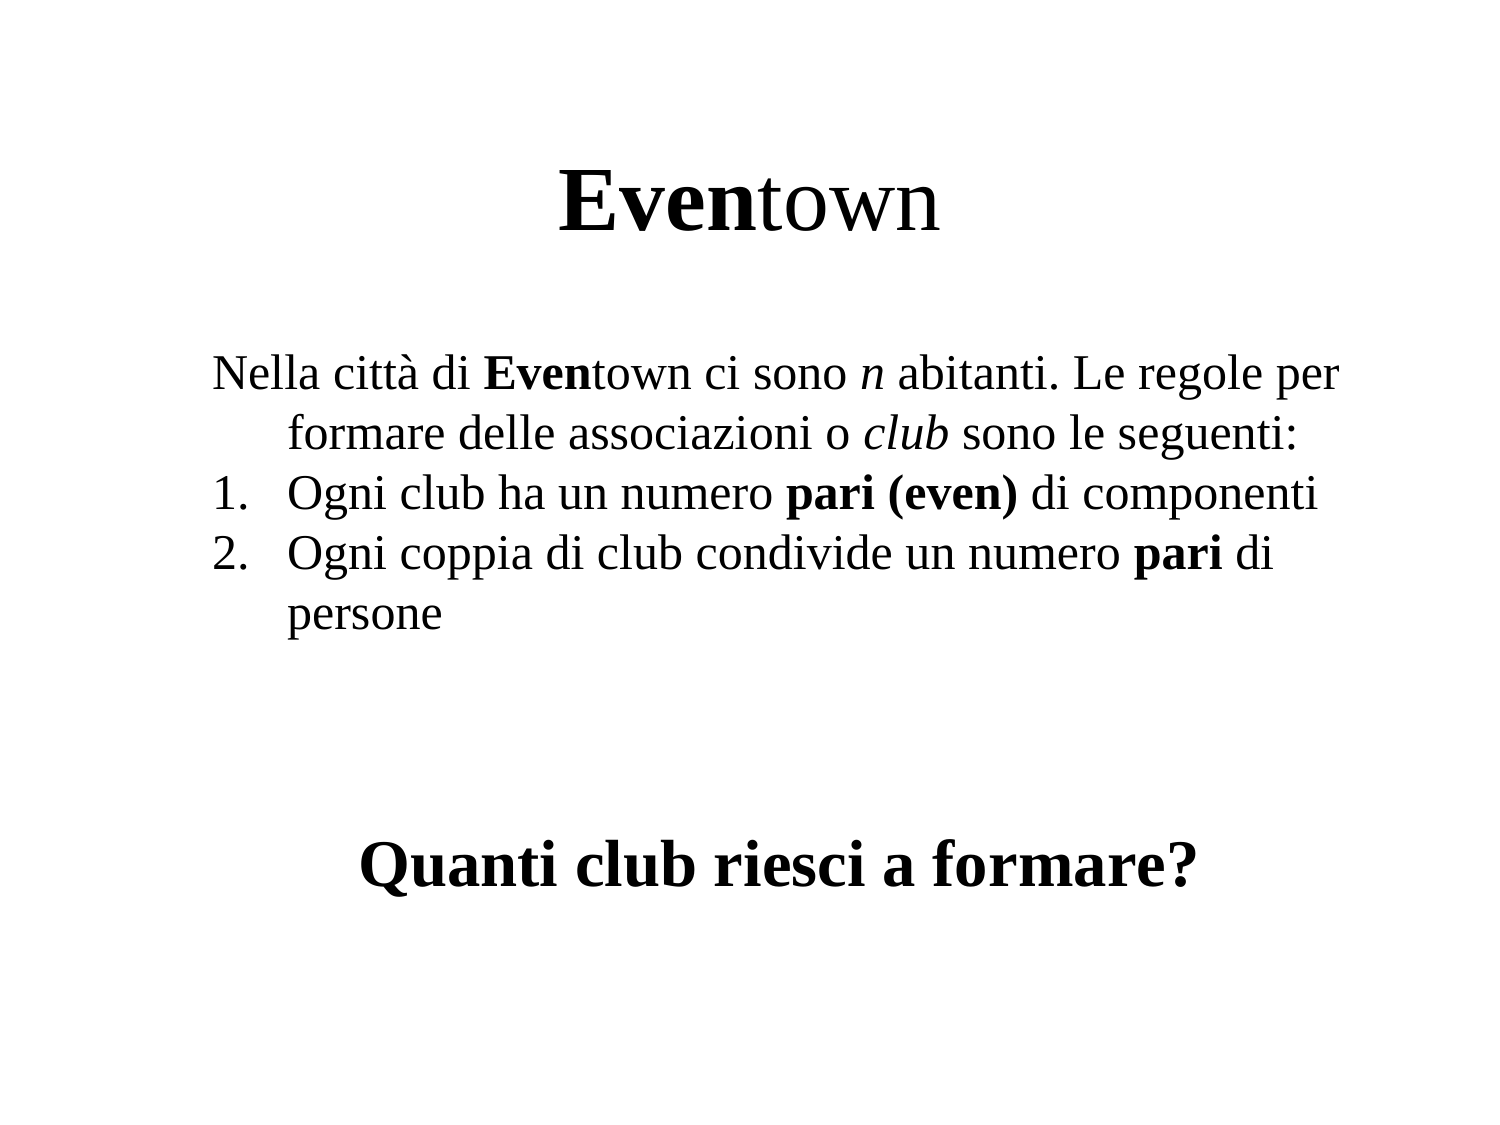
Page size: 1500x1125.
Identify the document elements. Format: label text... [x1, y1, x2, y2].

text_box Nella città di Eventown ci sono n abitanti. Le regole per formare delle associazioni o club sono le seguenti: Ogni club ha un numero pari (even) di componenti Ogni coppia di club condivide un numero pari di persone Quanti club riesci a formare? [197, 331, 1363, 908]
title Eventown [112, 99, 1388, 288]
